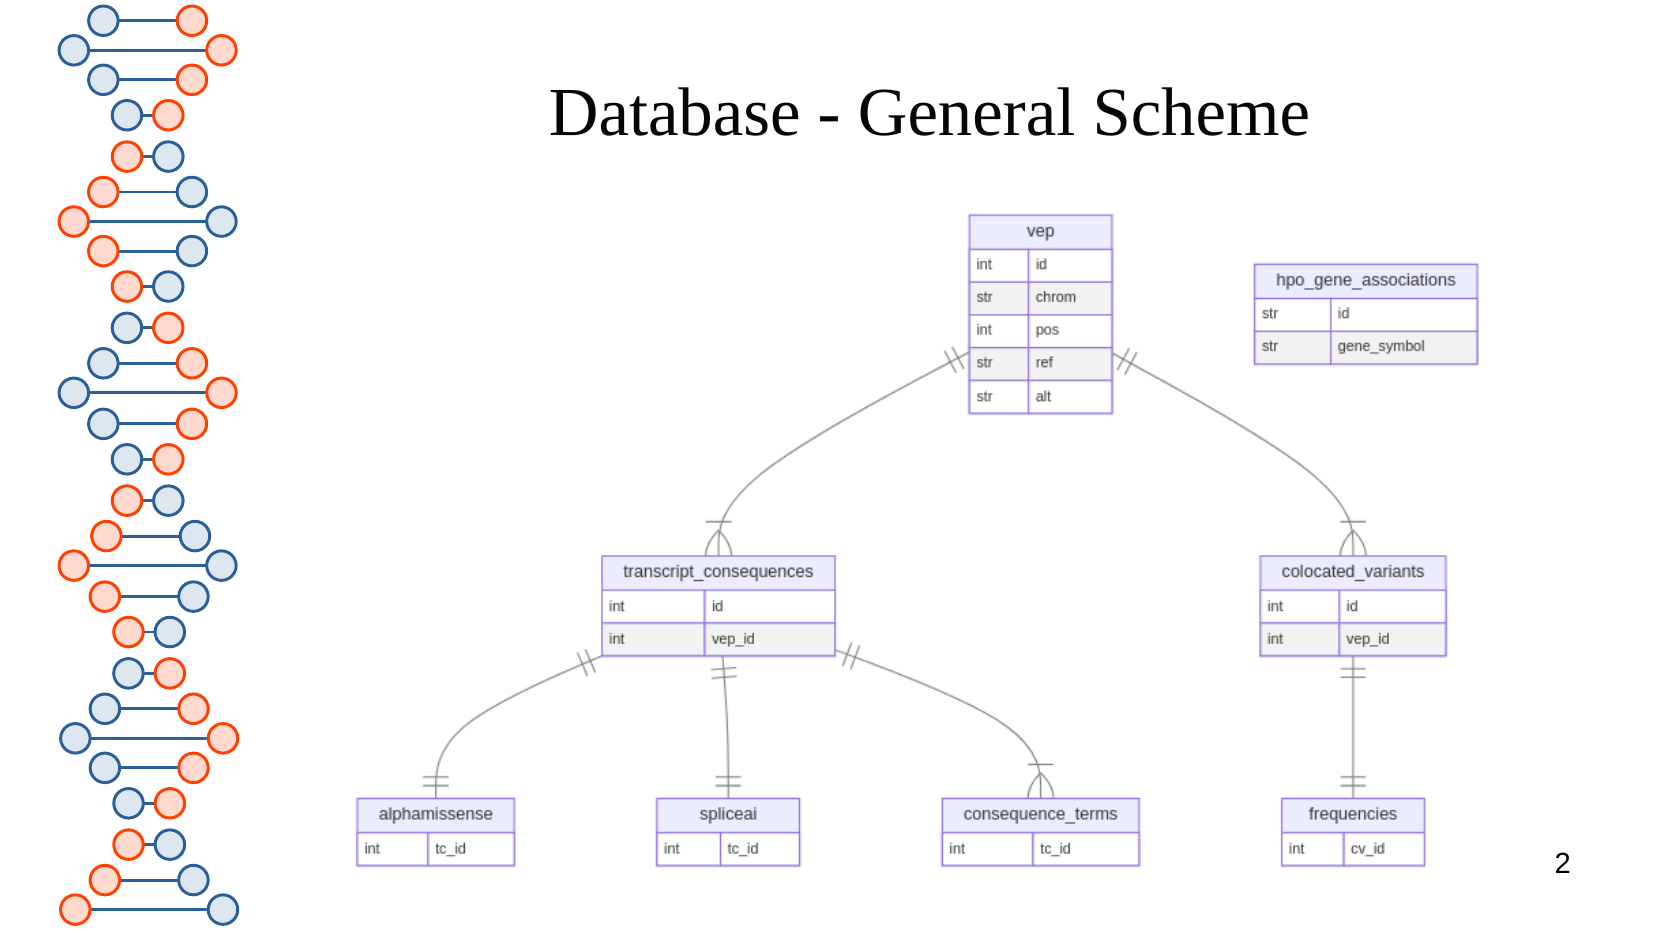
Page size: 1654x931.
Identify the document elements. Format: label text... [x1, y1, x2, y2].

title Database - General Scheme [265, 35, 1595, 189]
picture [329, 177, 1506, 886]
